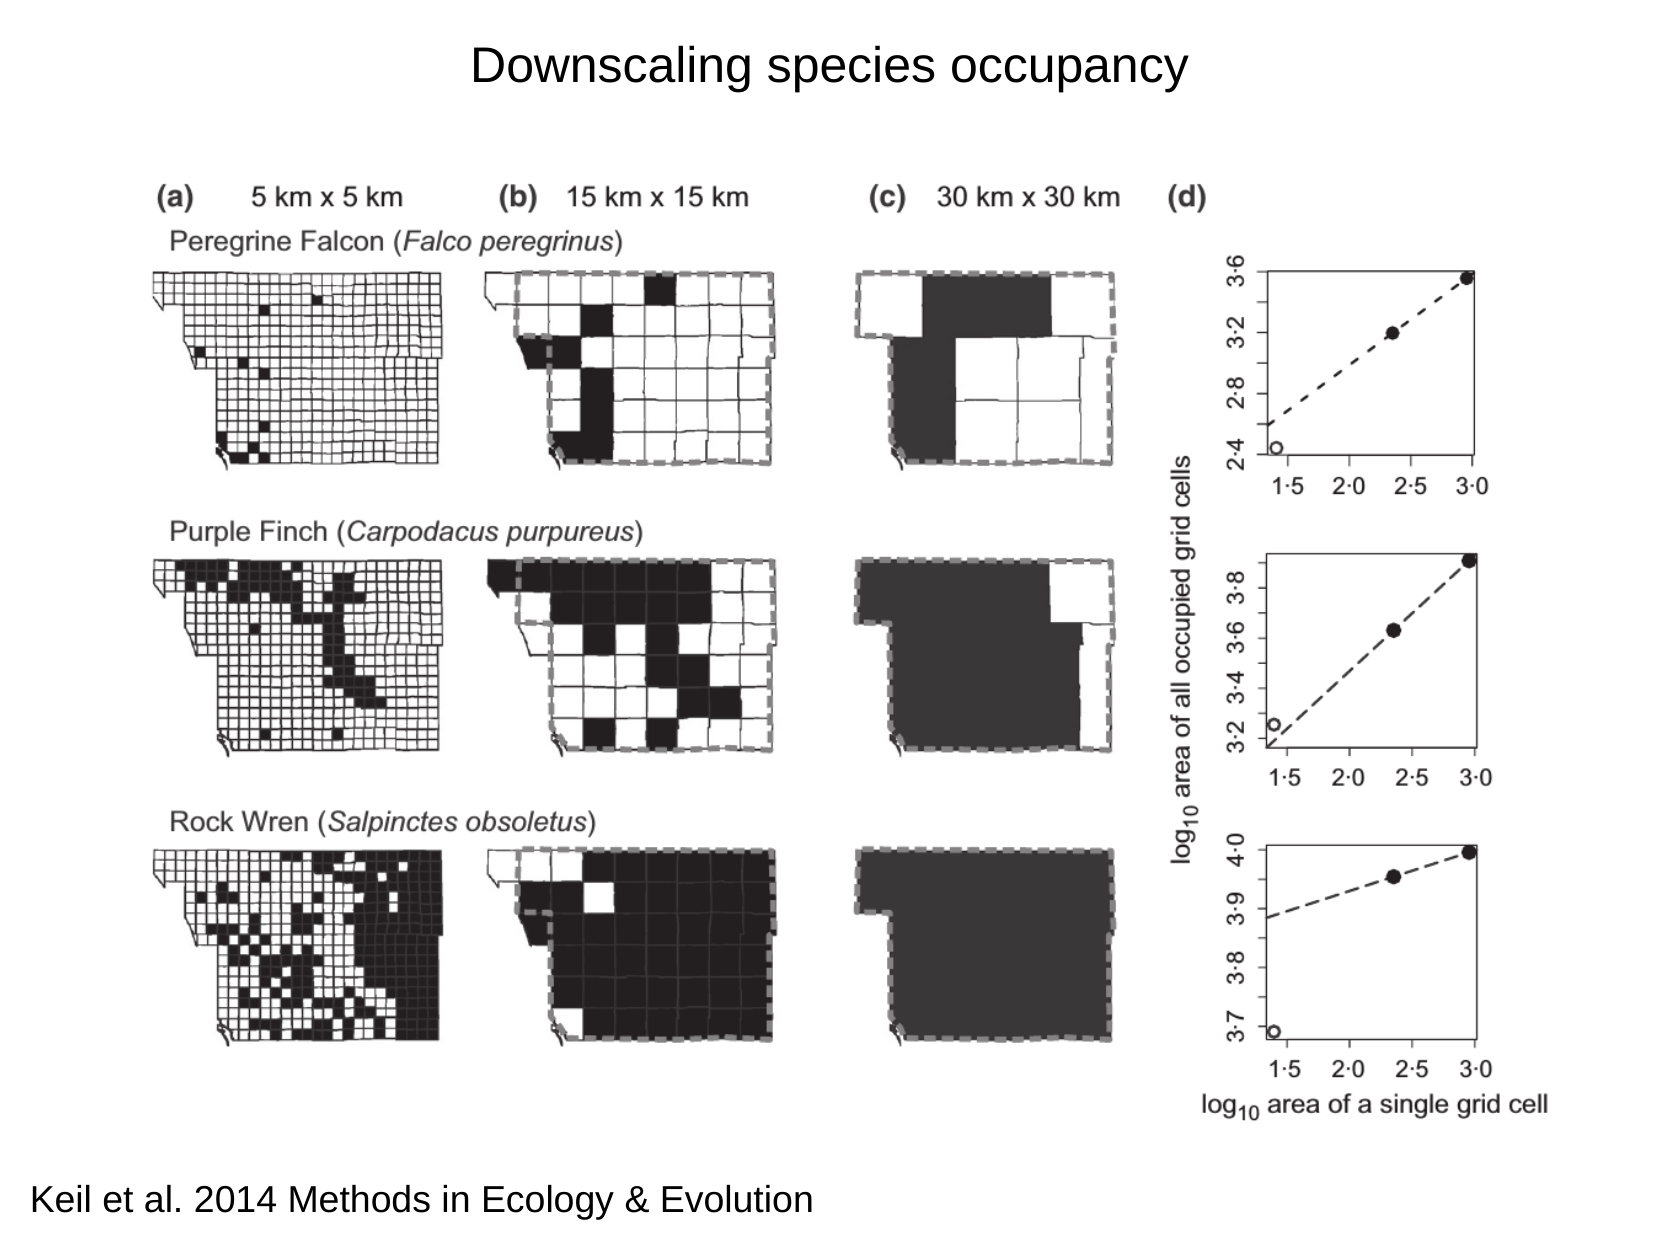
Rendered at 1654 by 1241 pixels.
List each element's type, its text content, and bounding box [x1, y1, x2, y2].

text_box Keil et al. 2014 Methods in Ecology & Evolution [15, 1170, 1021, 1241]
picture [126, 172, 1561, 1141]
text_box Downscaling species occupancy [455, 30, 1461, 110]
